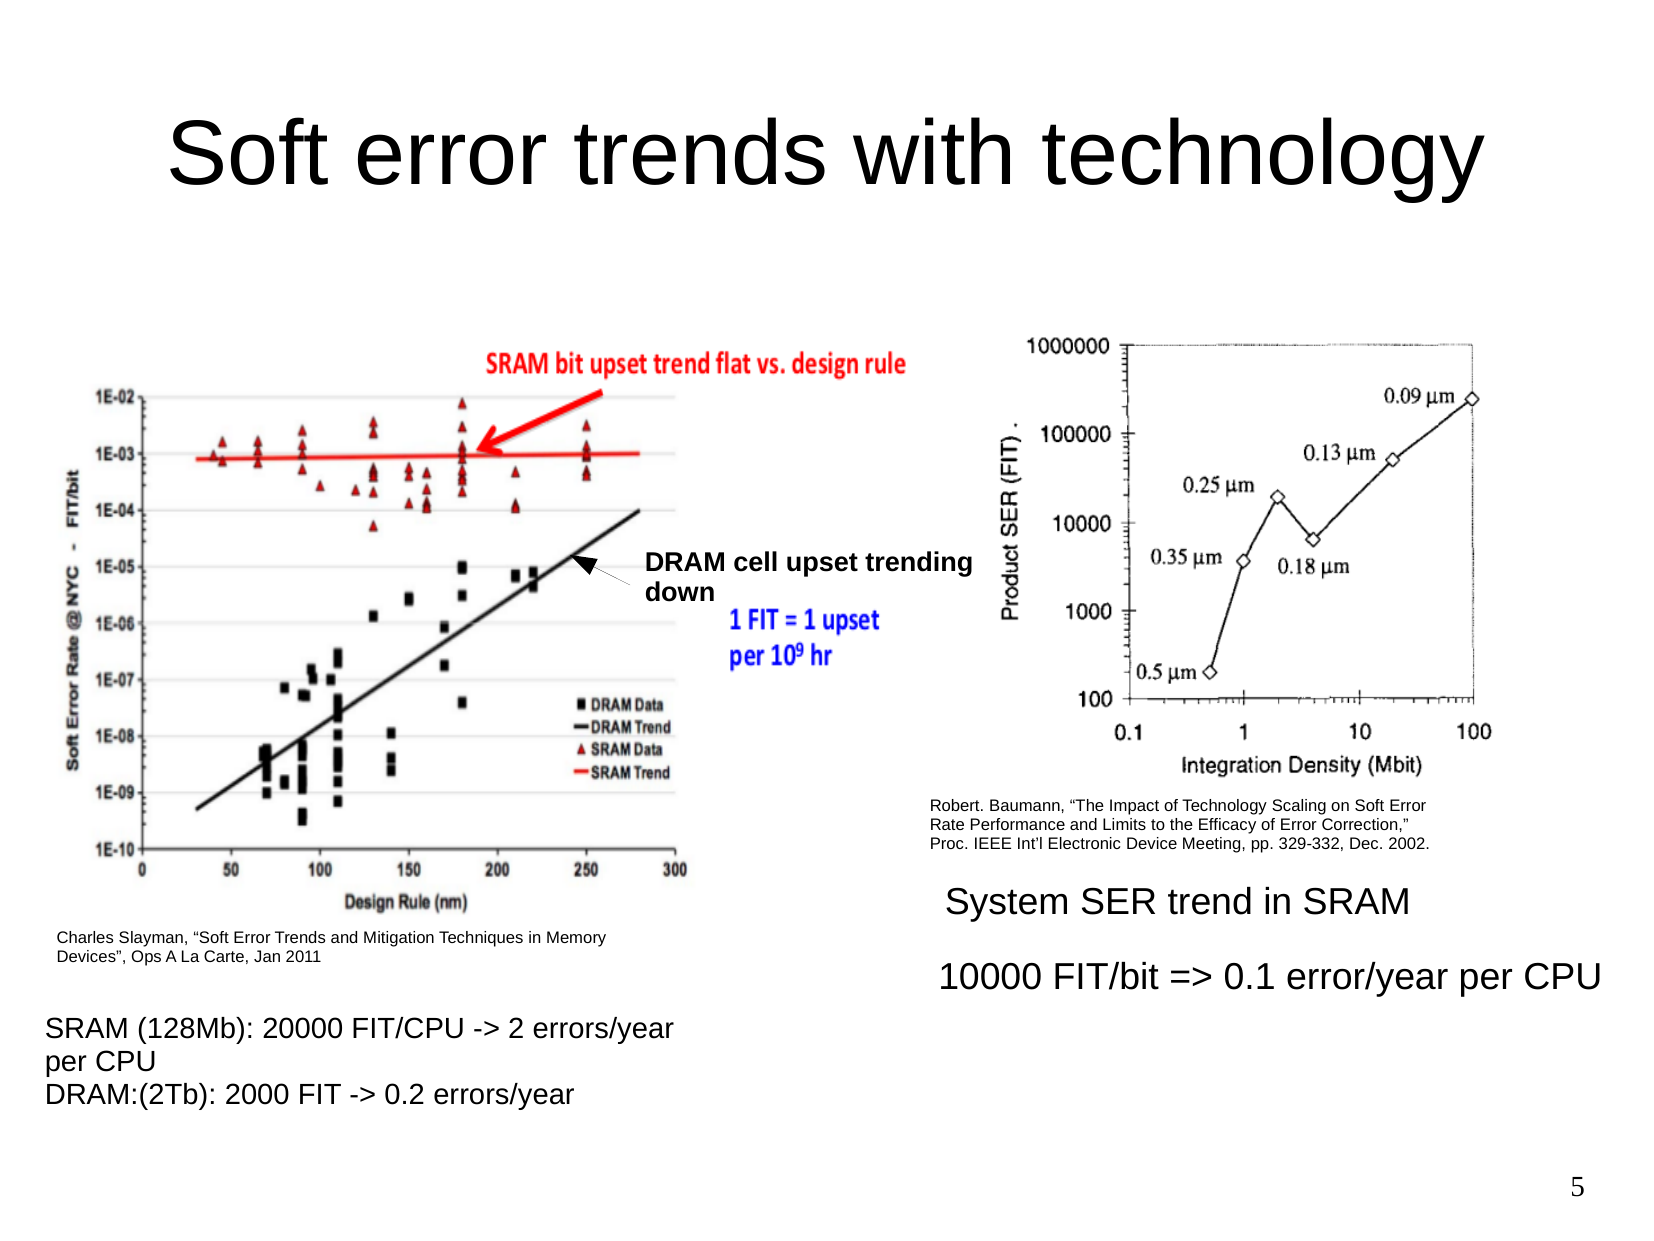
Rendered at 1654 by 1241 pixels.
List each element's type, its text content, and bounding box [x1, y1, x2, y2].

text_box System SER trend in SRAM [931, 873, 1456, 931]
text_box 10000 FIT/bit => 0.1 error/year per CPU [923, 948, 1621, 1006]
text_box DRAM cell upset trending down [630, 539, 1036, 646]
text_box SRAM (128Mb): 20000 FIT/CPU -> 2 errors/year per CPU DRAM:(2Tb): 2000 FIT -> 0.2 errors/year [30, 1005, 721, 1119]
title Soft error trends with technology [82, 49, 1571, 257]
picture [975, 334, 1517, 781]
picture [4, 314, 931, 931]
text_box Charles Slayman, “Soft Error Trends and Mitigation Techniques in Memory Devices”, Ops A La Carte, Jan 2011 [41, 921, 691, 976]
text_box Robert. Baumann, “The Impact of Technology Scaling on Soft Error Rate Performance and Limits to the Efficacy of Error Correction,” Proc. IEEE Int’l Electronic Device Meeting, pp. 329-332, Dec. 2002. [931, 789, 1456, 861]
